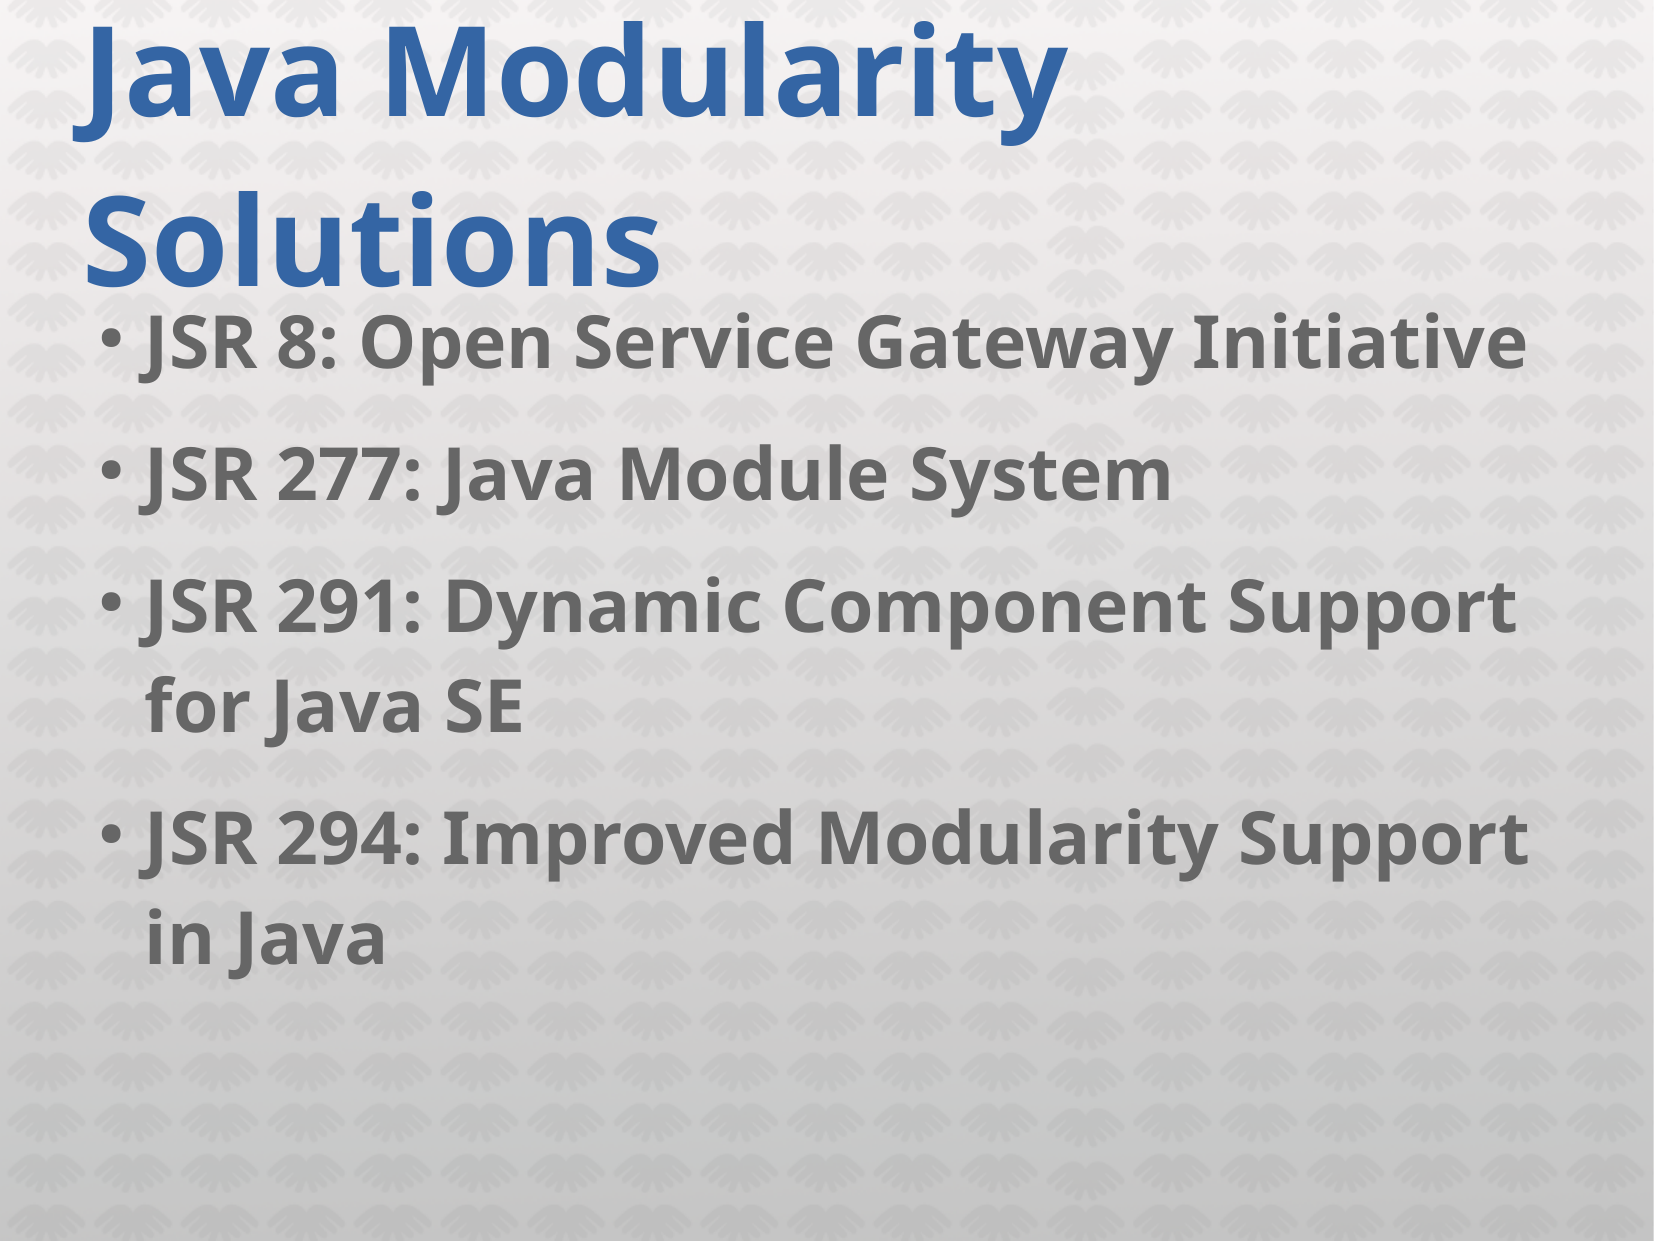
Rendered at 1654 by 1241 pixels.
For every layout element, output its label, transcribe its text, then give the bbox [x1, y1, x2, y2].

list JSR 8: Open Service Gateway Initiative JSR 277: Java Module System JSR 291: Dynamic Component Support for Java SE JSR 294: Improved Modularity Support in Java [82, 290, 1538, 1010]
title Java Modularity Solutions [82, 7, 1571, 299]
picture [0, 0, 1654, 1241]
